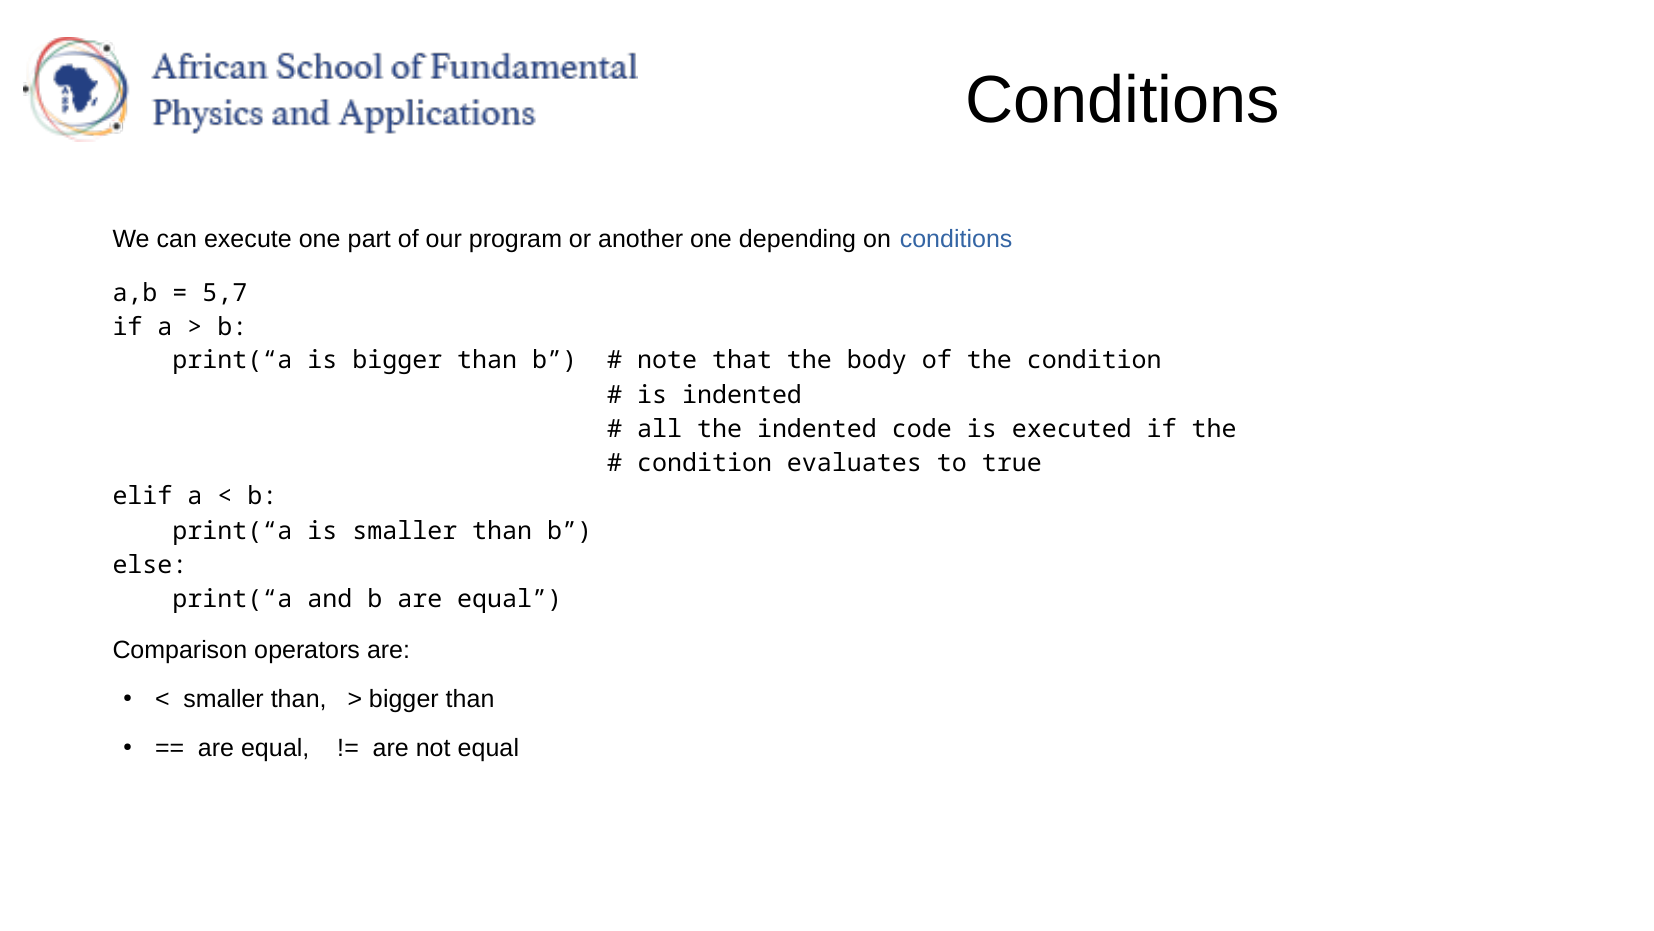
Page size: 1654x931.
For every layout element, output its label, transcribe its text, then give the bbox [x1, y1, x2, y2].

list We can execute one part of our program or another one depending on conditions a,b = 5,7 if a > b: print(“a is bigger than b”) # note that the body of the condition # is indented # all the indented code is executed if the # condition evaluates to true elif a < b: print(“a is smaller than b”) else: print(“a and b are equal”) Comparison operators are: < smaller than, > bigger than == are equal, != are not equal [112, 225, 1601, 765]
title Conditions [635, 21, 1610, 177]
picture [23, 37, 635, 142]
